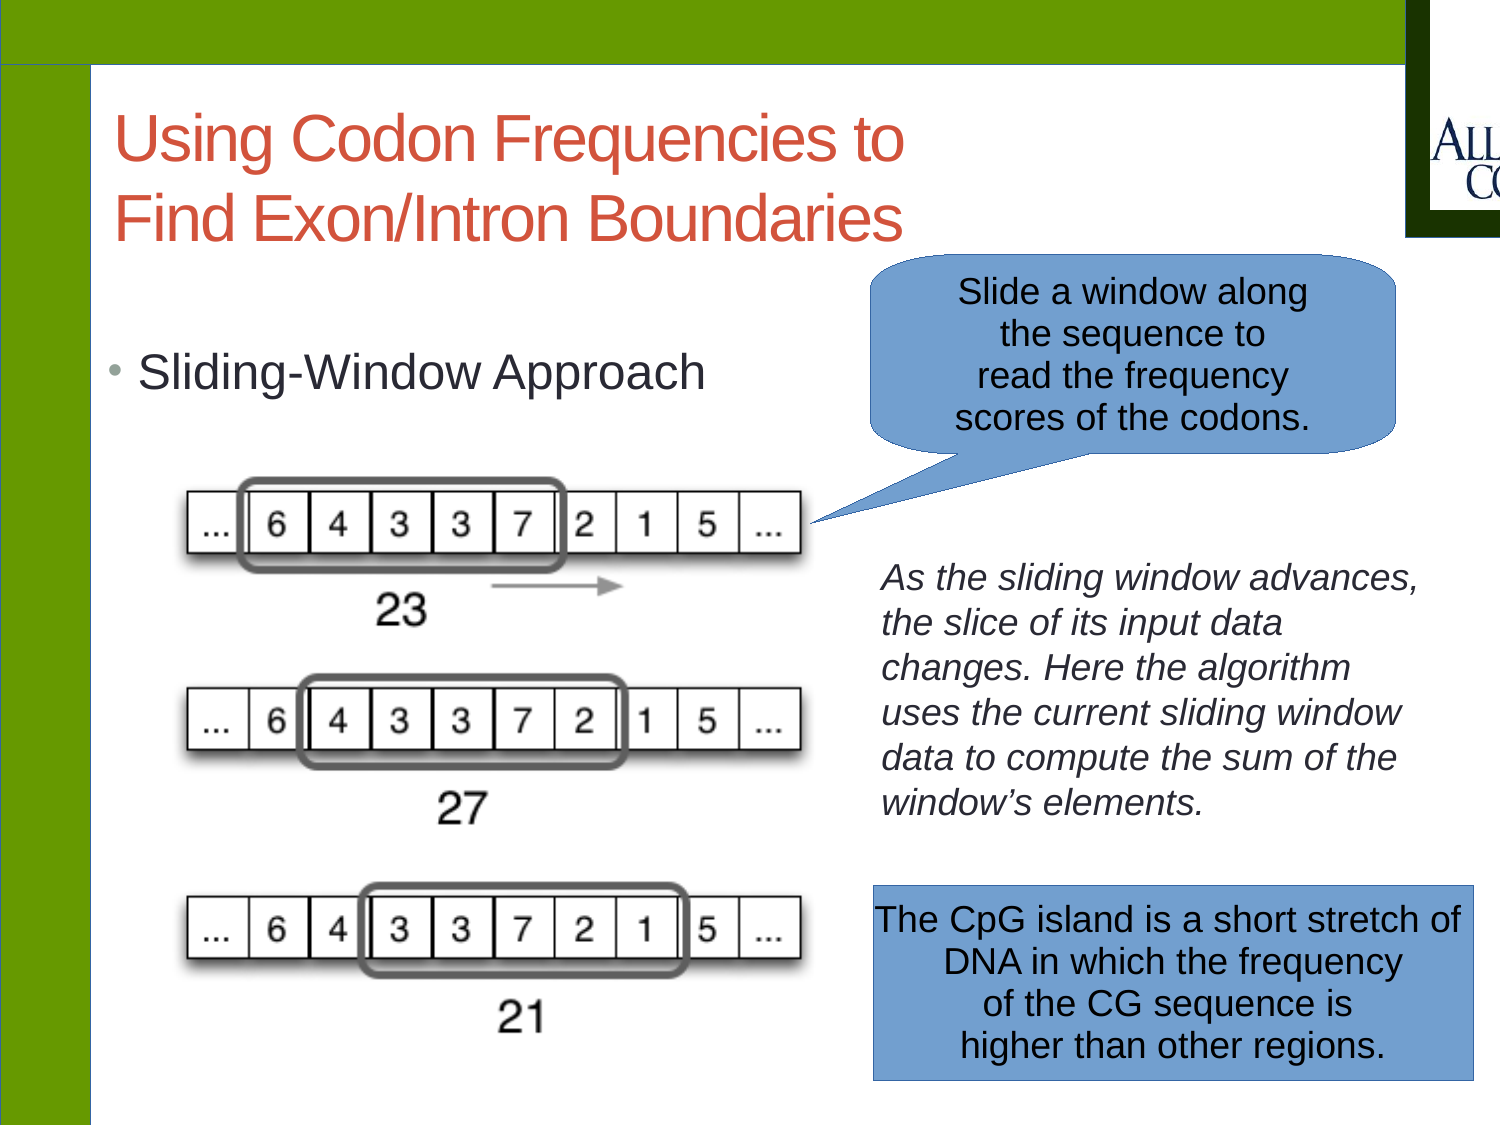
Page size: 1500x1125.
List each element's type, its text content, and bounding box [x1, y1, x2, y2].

picture [1430, 0, 1500, 210]
text_box [1449, 210, 1500, 238]
text_box The CpG island is a short stretch of DNA in which the frequency of the CG sequence is higher than other regions. [873, 885, 1474, 1081]
text_box Slide a window along the sequence to read the frequency scores of the codons. [810, 254, 1396, 524]
list Sliding-Window Approach [92, 262, 955, 1063]
text_box [0, 0, 1430, 1125]
list Sliding-Window Approach [843, 263, 1443, 1063]
picture [155, 456, 843, 1063]
text_box As the sliding window advances, the slice of its input data changes. Here the algorithm uses the current sliding window data to compute the sum of the window’s elements. [866, 545, 1442, 831]
title Using Codon Frequencies to Find Exon/Intron Boundaries [98, 87, 1449, 263]
